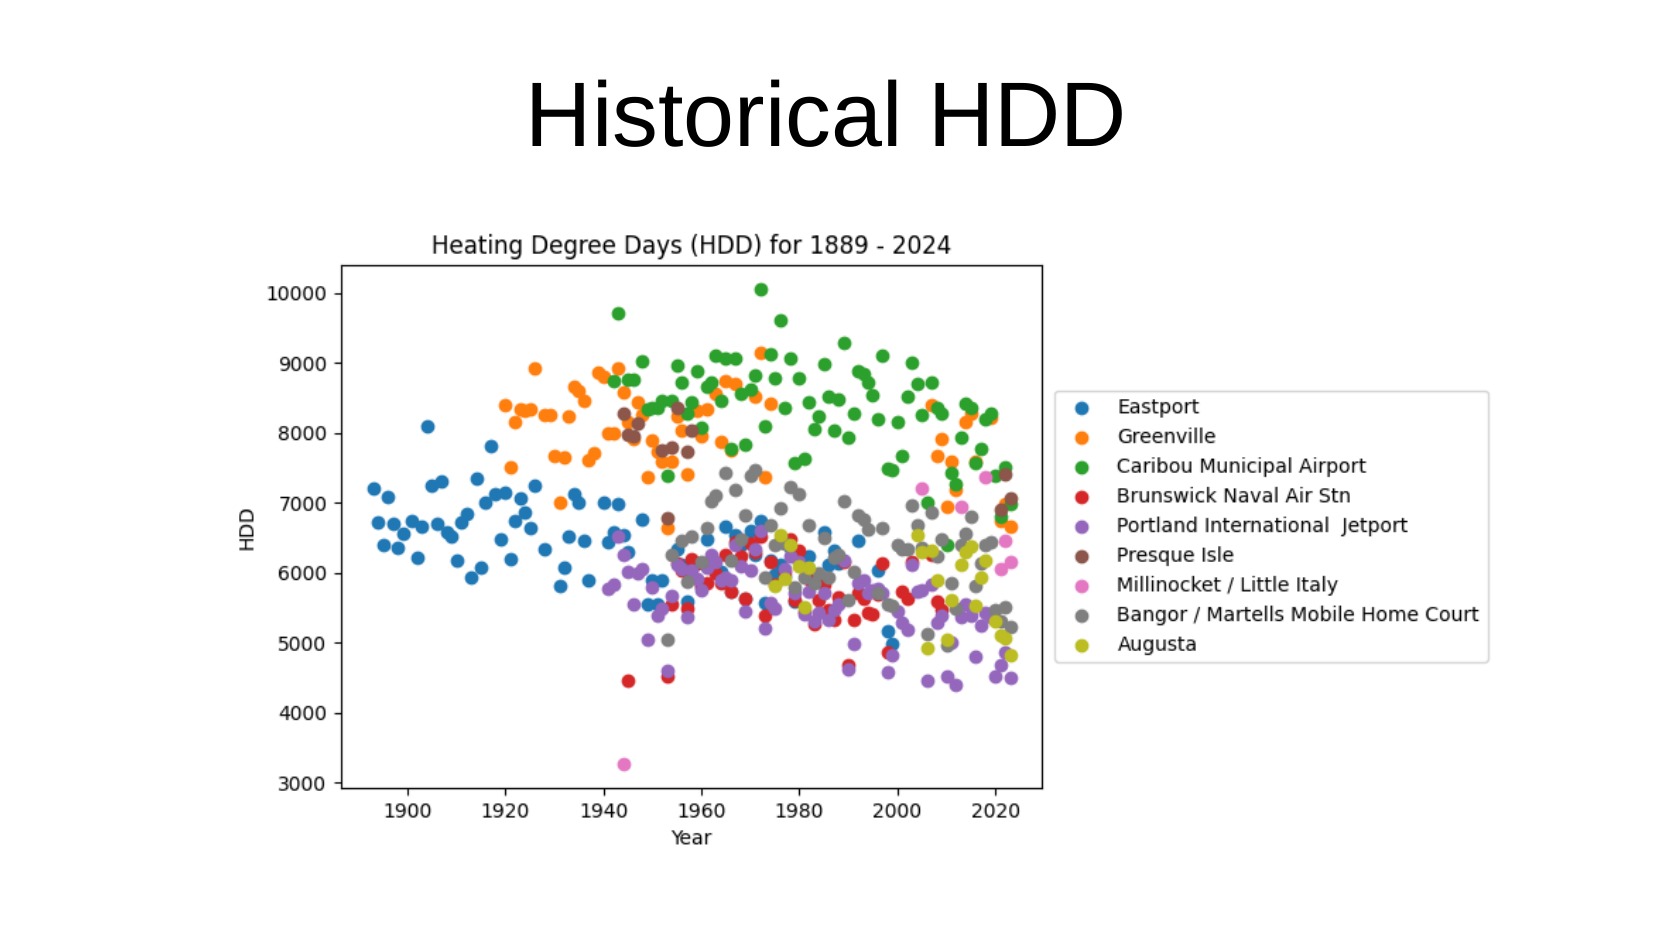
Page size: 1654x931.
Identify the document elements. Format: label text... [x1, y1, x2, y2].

picture [224, 220, 1501, 863]
title Historical HDD [82, 37, 1571, 193]
